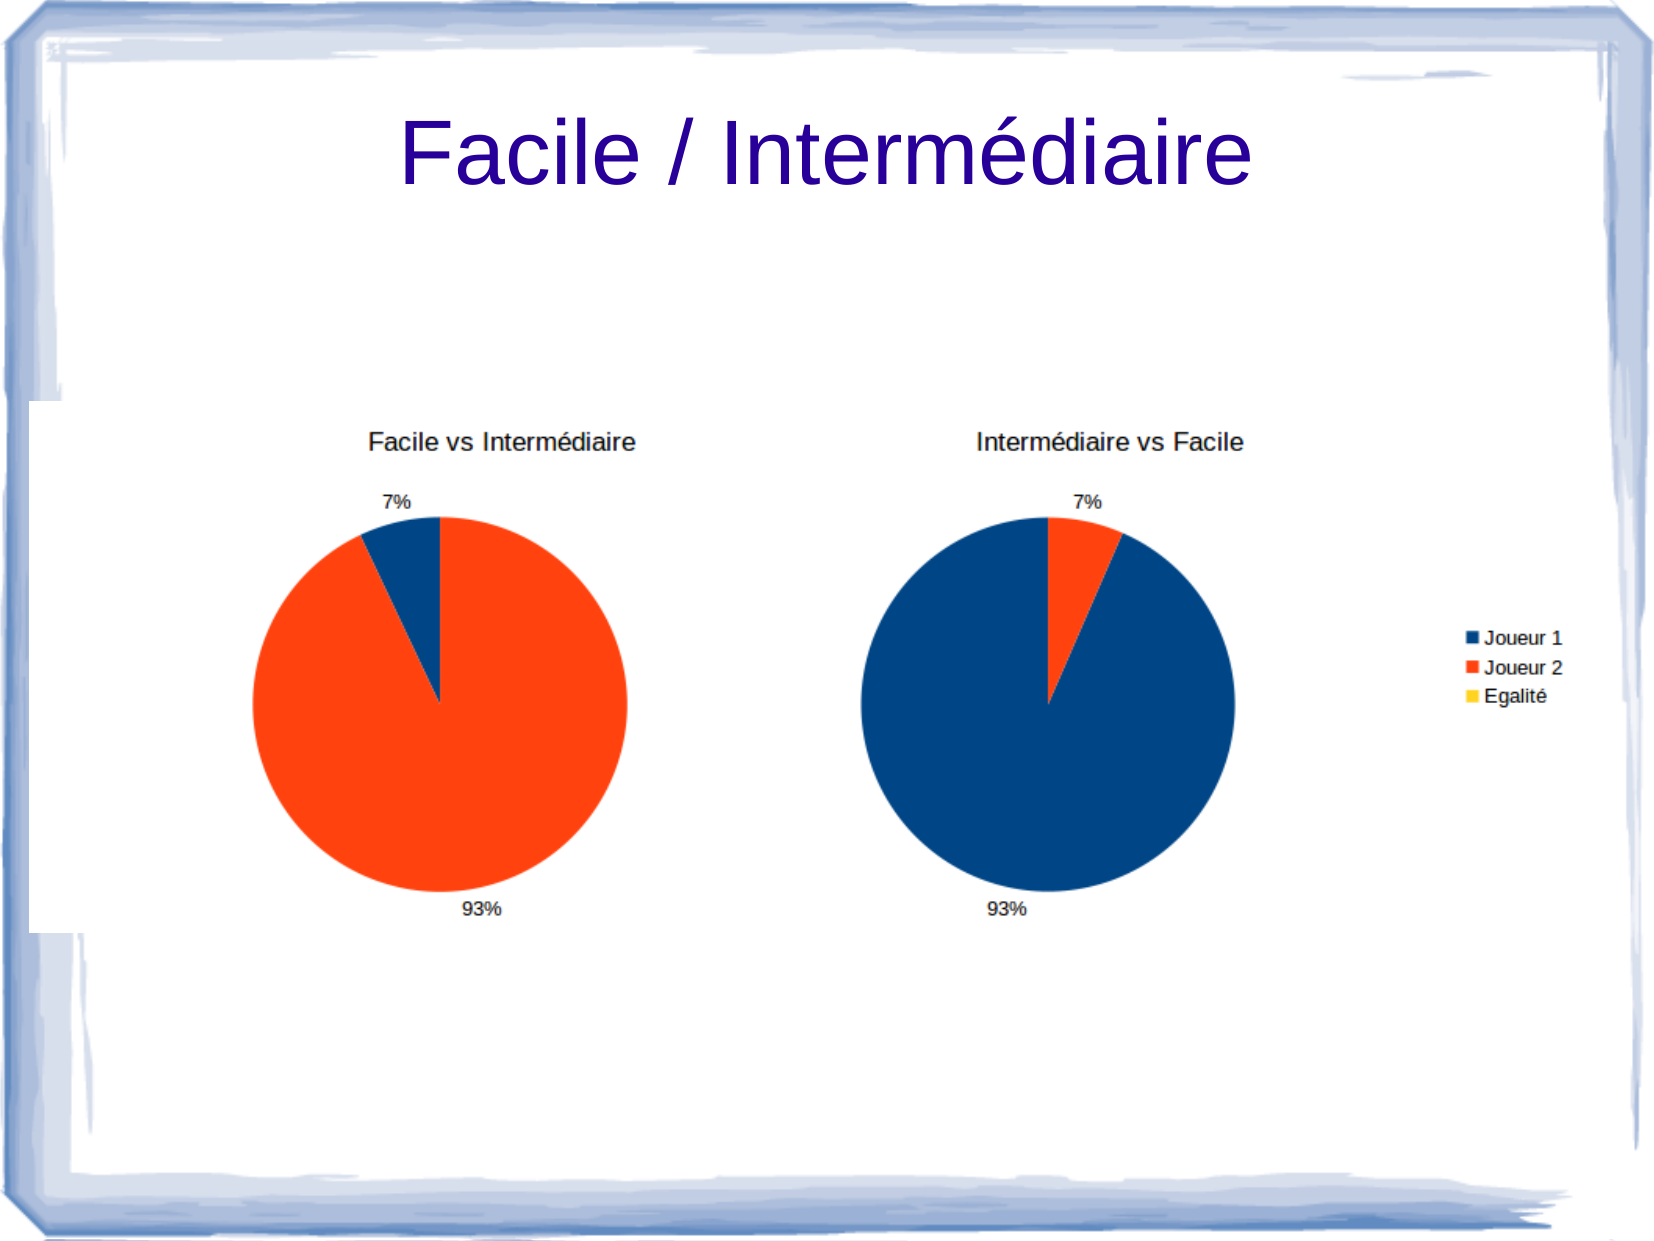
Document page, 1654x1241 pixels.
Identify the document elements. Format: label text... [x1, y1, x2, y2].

picture [0, 0, 1654, 1241]
title Facile / Intermédiaire [82, 49, 1571, 257]
